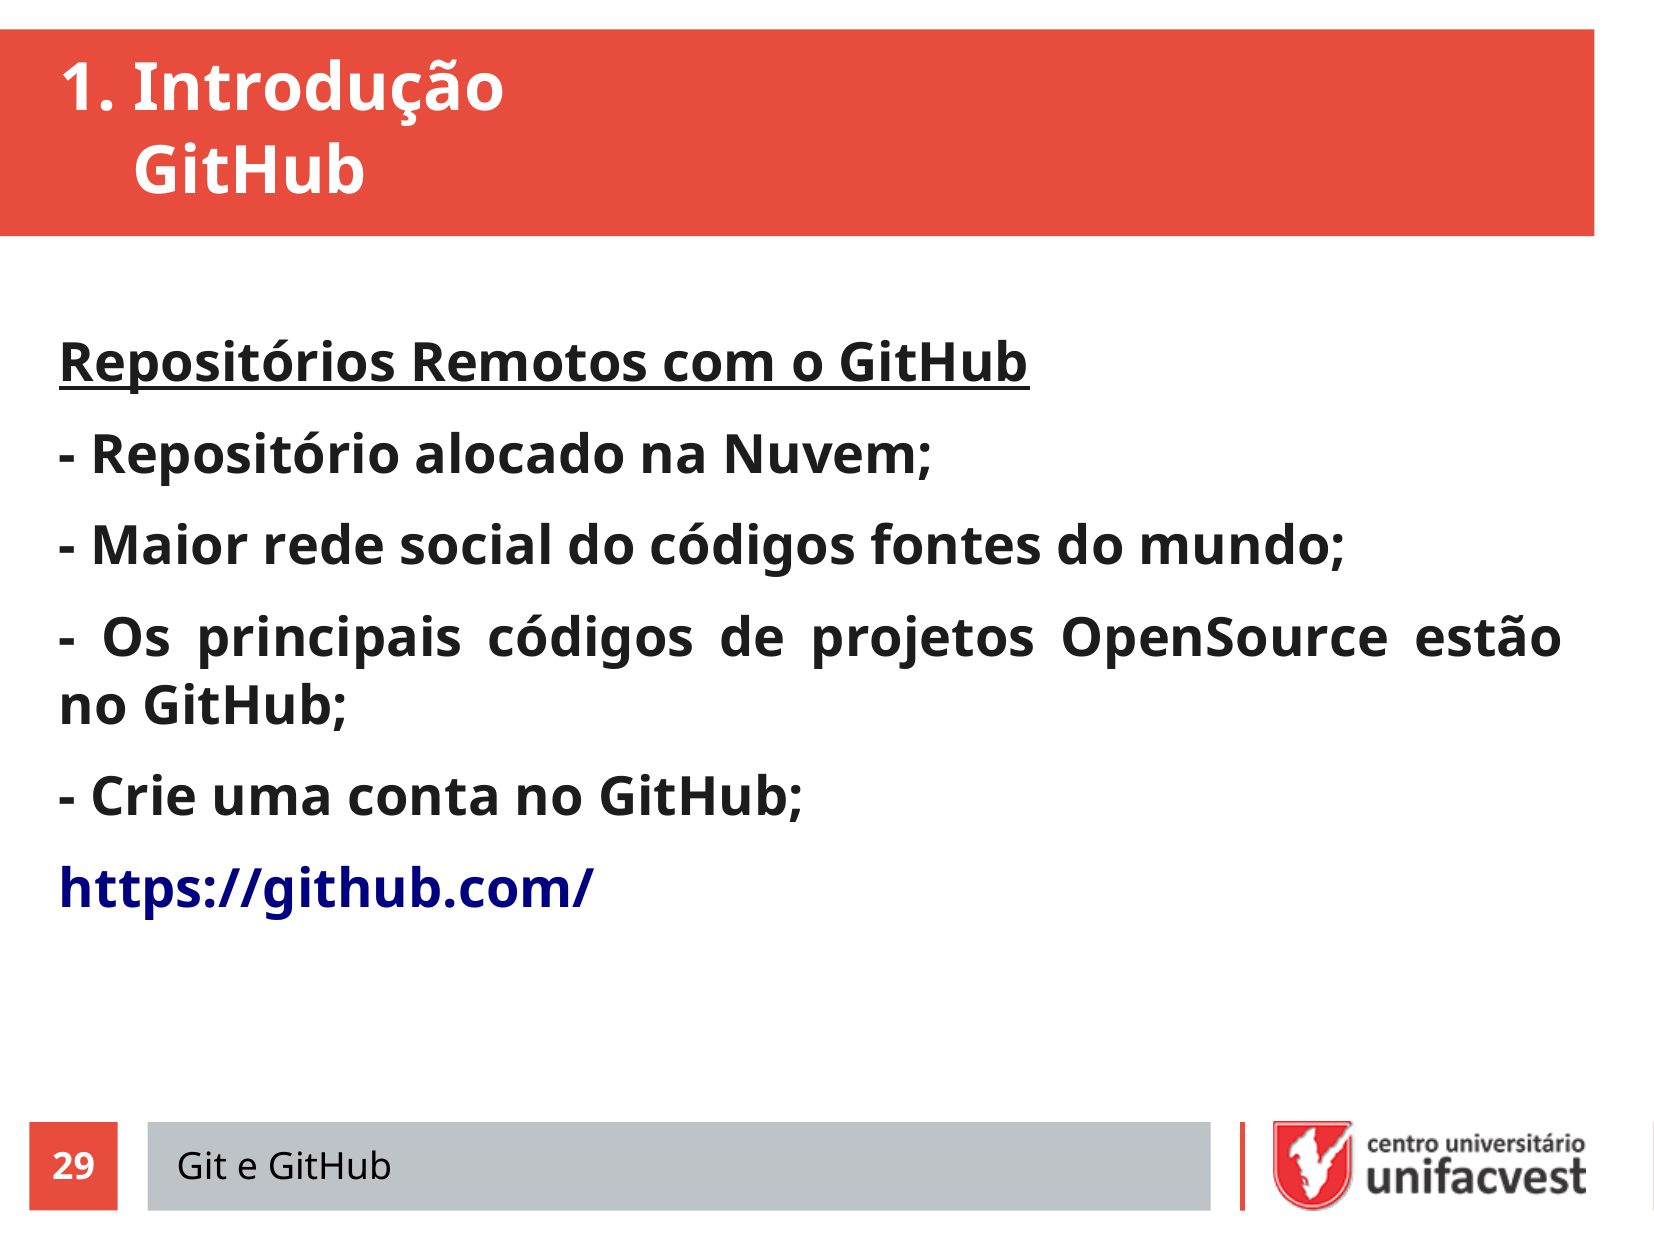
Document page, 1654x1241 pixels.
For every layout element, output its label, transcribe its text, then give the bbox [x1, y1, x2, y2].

picture [1273, 1121, 1586, 1211]
list Repositórios Remotos com o GitHub - Repositório alocado na Nuvem; - Maior rede social do códigos fontes do mundo; - Os principais códigos de projetos OpenSource estão no GitHub; - Crie uma conta no GitHub; https://github.com/ [59, 324, 1566, 1093]
text_box [1245, 1120, 1654, 1212]
title 1. Introdução GitHub [59, 59, 1595, 207]
text_box Git e GitHub [161, 1132, 1212, 1196]
